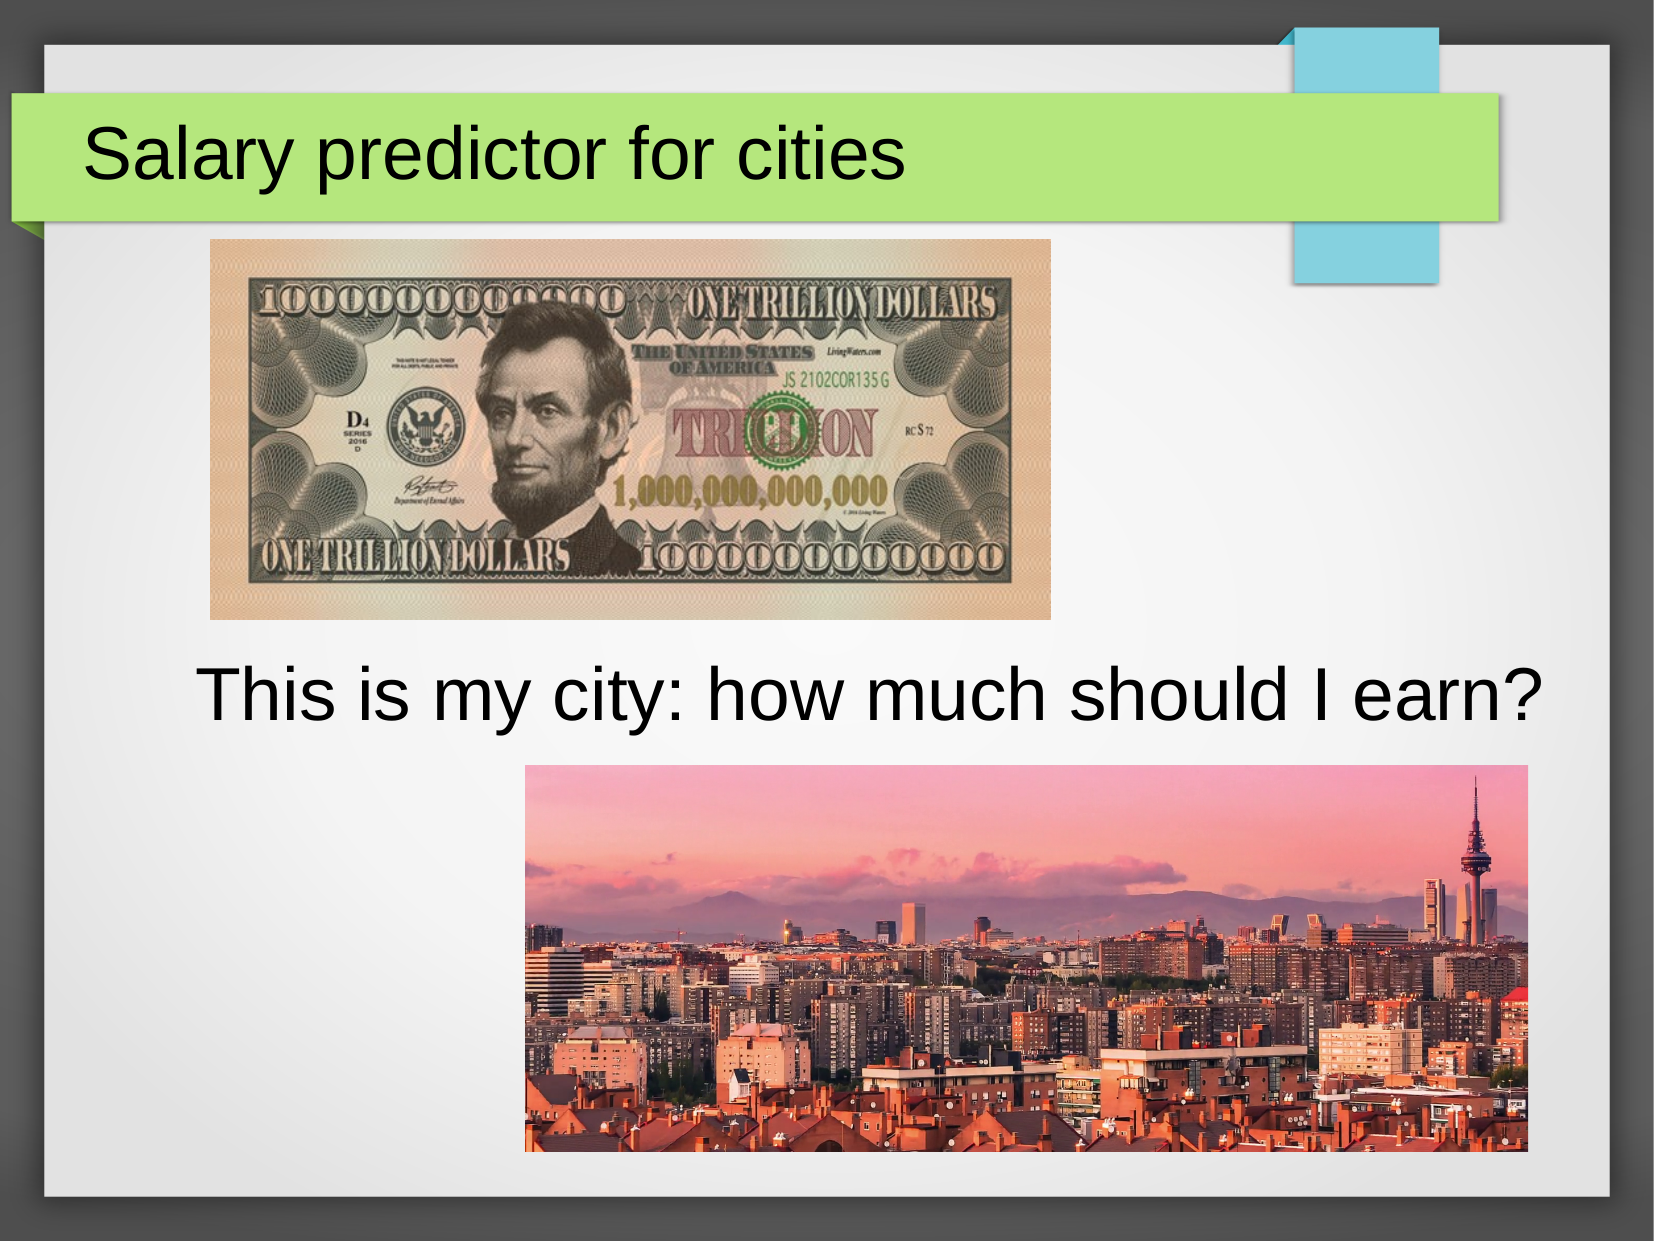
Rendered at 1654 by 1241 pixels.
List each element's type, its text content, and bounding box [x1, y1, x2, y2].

picture [0, 0, 1654, 1241]
title This is my city: how much should I earn? [195, 624, 1576, 766]
title Salary predictor for cities [82, 83, 1471, 224]
